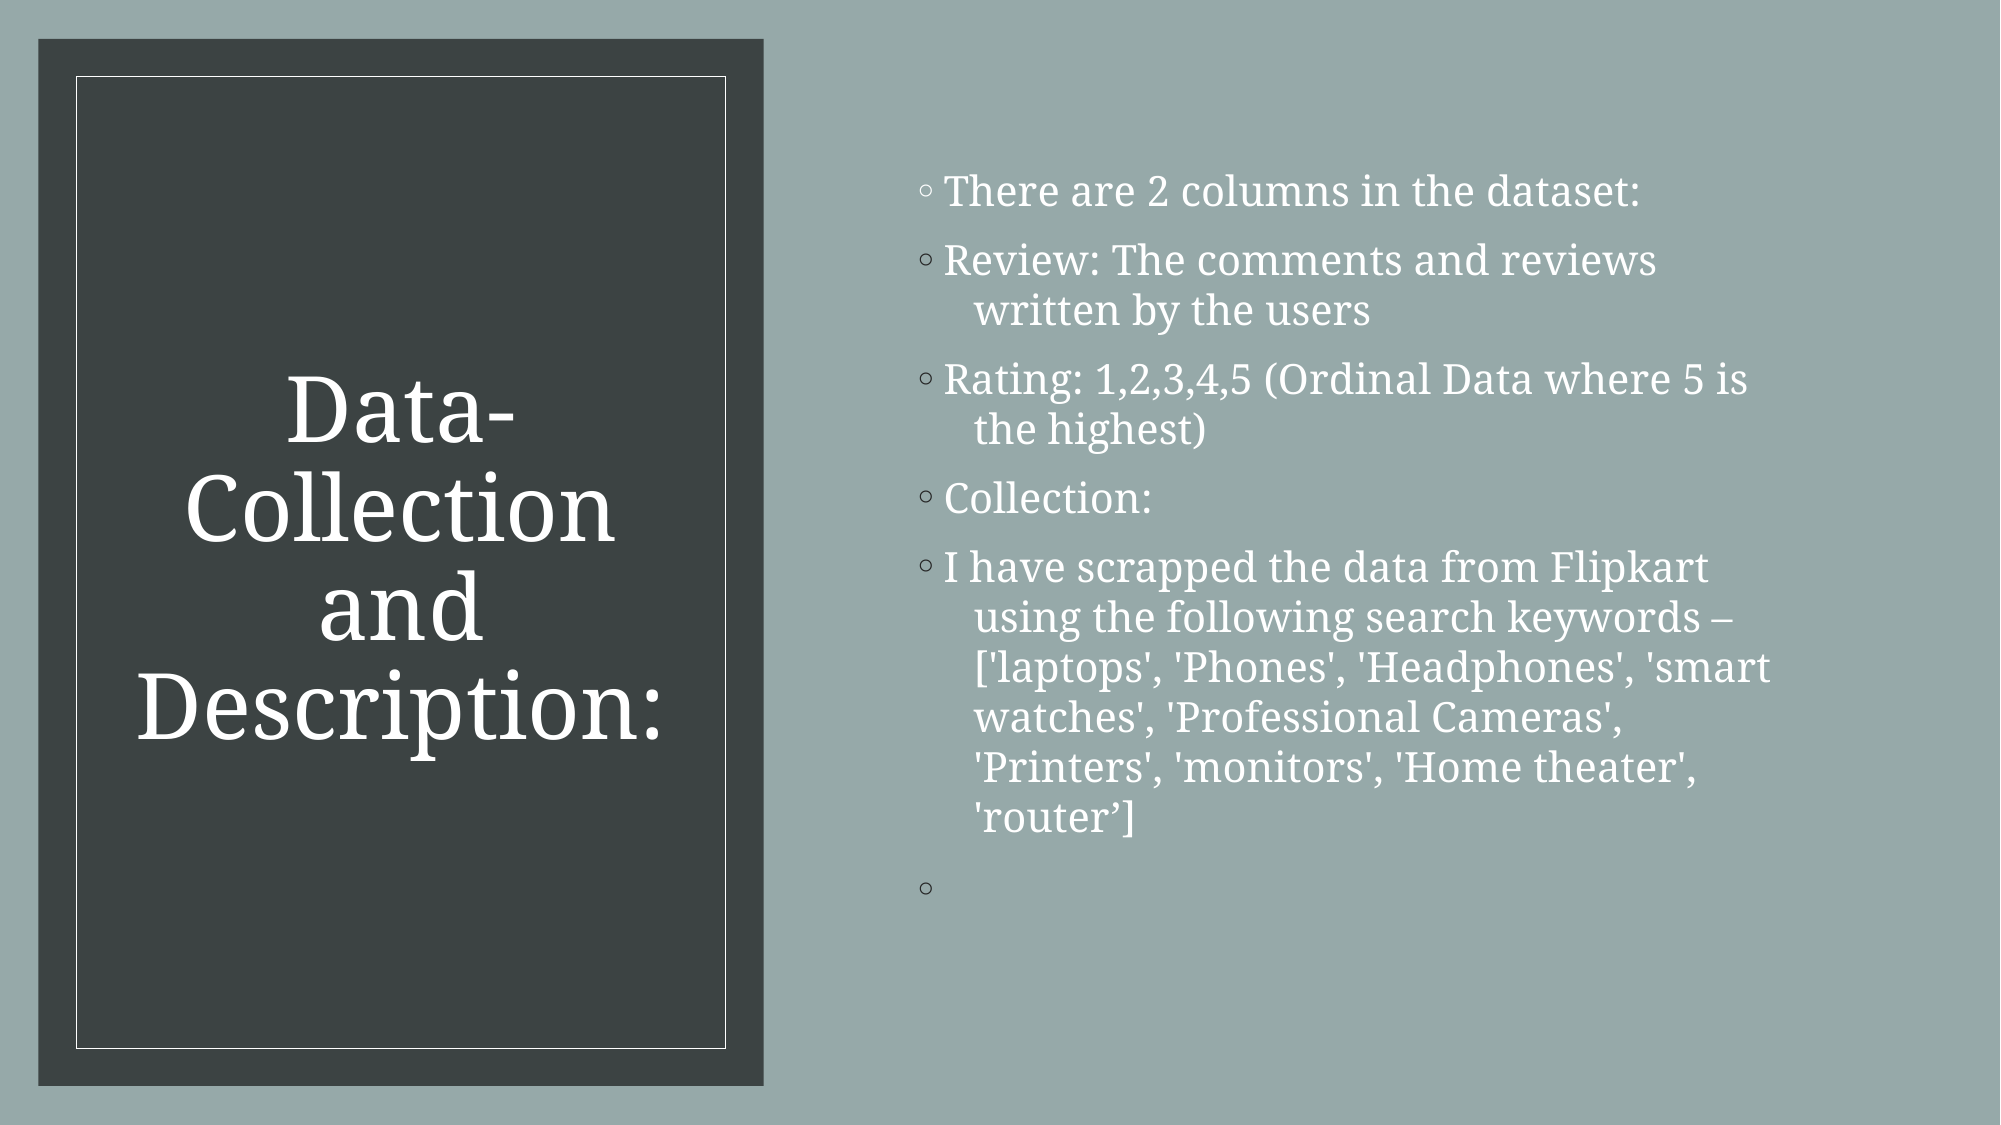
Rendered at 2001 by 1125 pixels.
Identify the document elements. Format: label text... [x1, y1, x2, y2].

list There are 2 columns in the dataset: Review: The comments and reviews written by the users Rating: 1,2,3,4,5 (Ordinal Data where 5 is the highest) Collection: I have scrapped the data from Flipkart using the following search keywords – ['laptops', 'Phones', 'Headphones', 'smart watches', 'Professional Cameras', 'Printers', 'monitors', 'Home theater', 'router’] [898, 91, 1825, 991]
title Data- Collection and Description: [110, 143, 692, 980]
text_box [0, 0, 2000, 1125]
